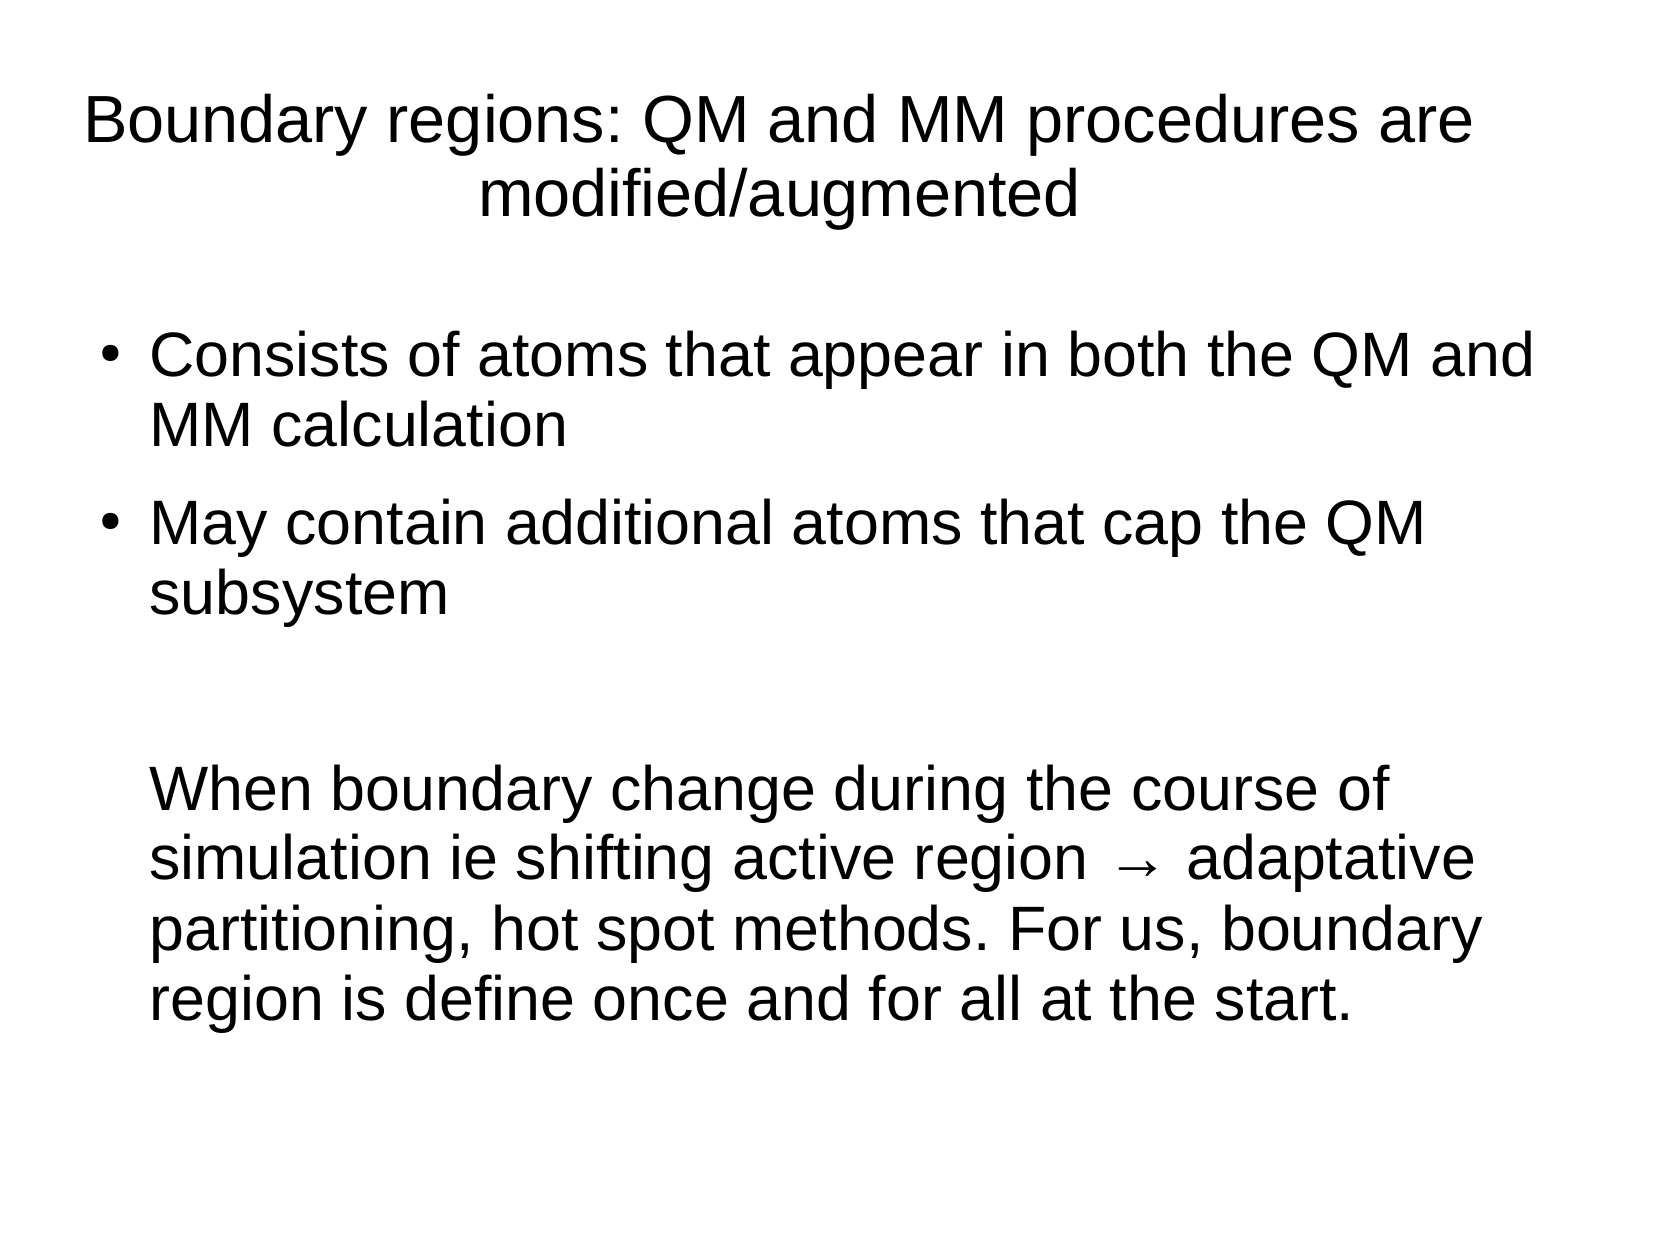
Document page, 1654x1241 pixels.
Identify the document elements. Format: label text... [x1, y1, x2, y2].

title Boundary regions: QM and MM procedures are modified/augmented [35, 52, 1524, 260]
list Consists of atoms that appear in both the QM and MM calculation May contain additional atoms that cap the QM subsystem When boundary change during the course of simulation ie shifting active region → adaptative partitioning, hot spot methods. For us, boundary region is define once and for all at the start. [82, 320, 1571, 1040]
